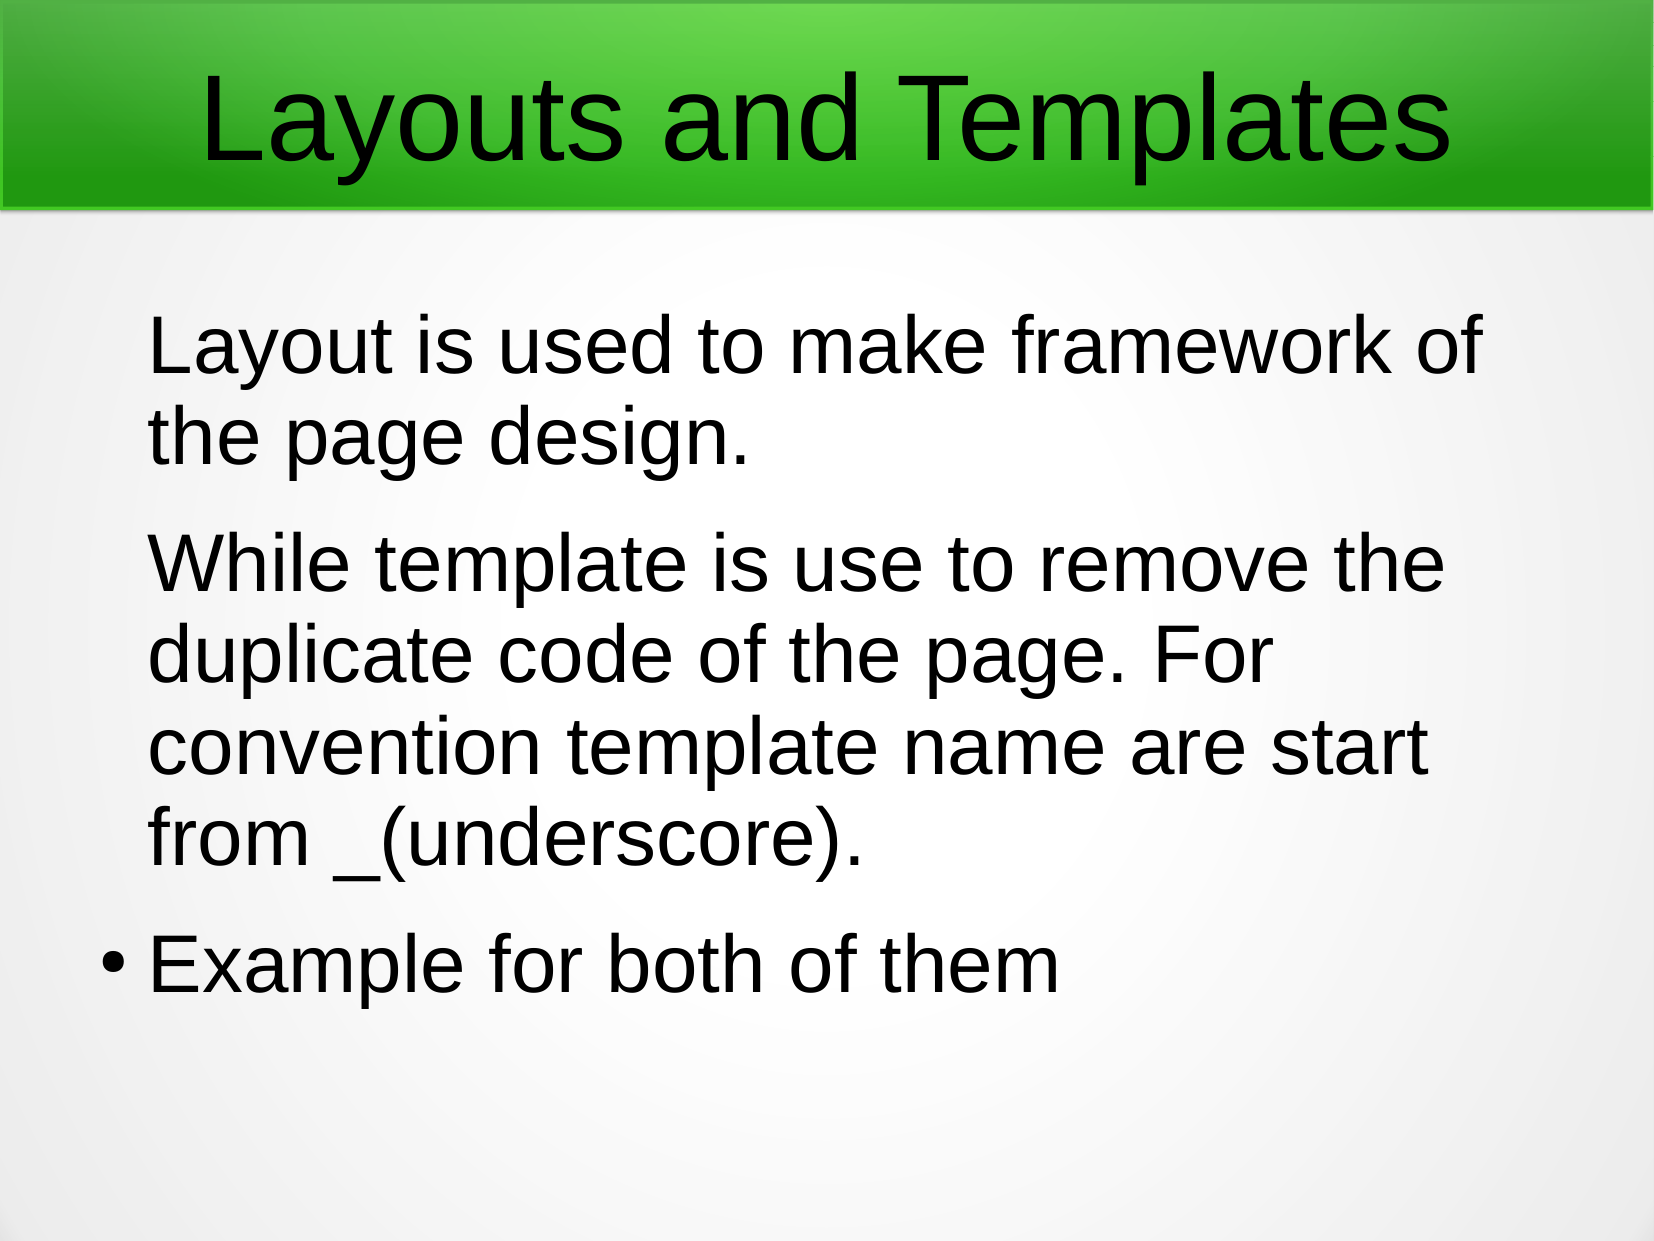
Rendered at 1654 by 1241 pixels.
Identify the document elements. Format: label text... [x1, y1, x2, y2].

title Layouts and Templates [82, 47, 1571, 189]
list Layout is used to make framework of the page design. While template is use to remove the duplicate code of the page. For convention template name are start from _(underscore). Example for both of them [82, 299, 1571, 1019]
